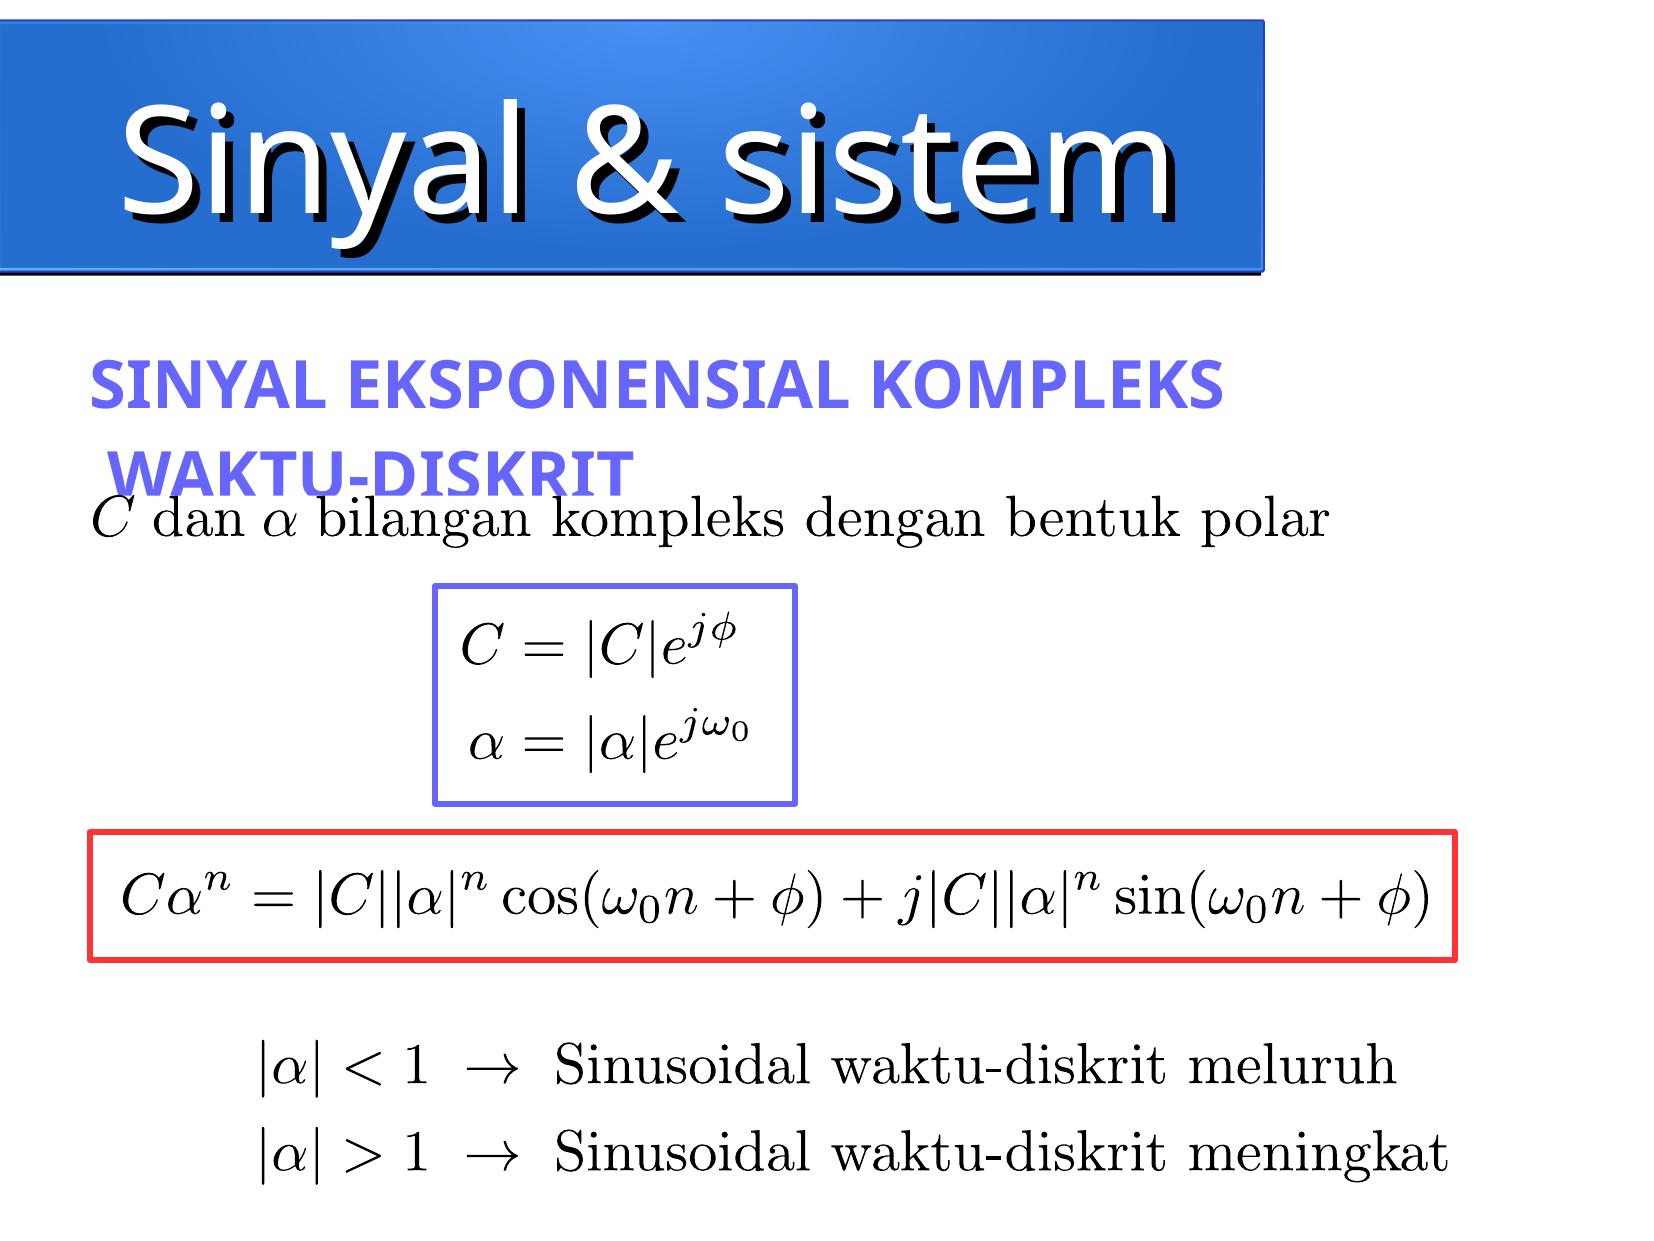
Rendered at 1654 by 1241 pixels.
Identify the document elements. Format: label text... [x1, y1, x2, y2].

text_box [255, 1039, 1451, 1186]
text_box [120, 870, 1434, 929]
text_box [459, 611, 751, 774]
text_box [90, 494, 1331, 548]
text_box Sinyal & sistem [117, 71, 1261, 241]
text_box SINYAL EKSPONENSIAL KOMPLEKS WAKTU-DISKRIT [75, 330, 1272, 495]
